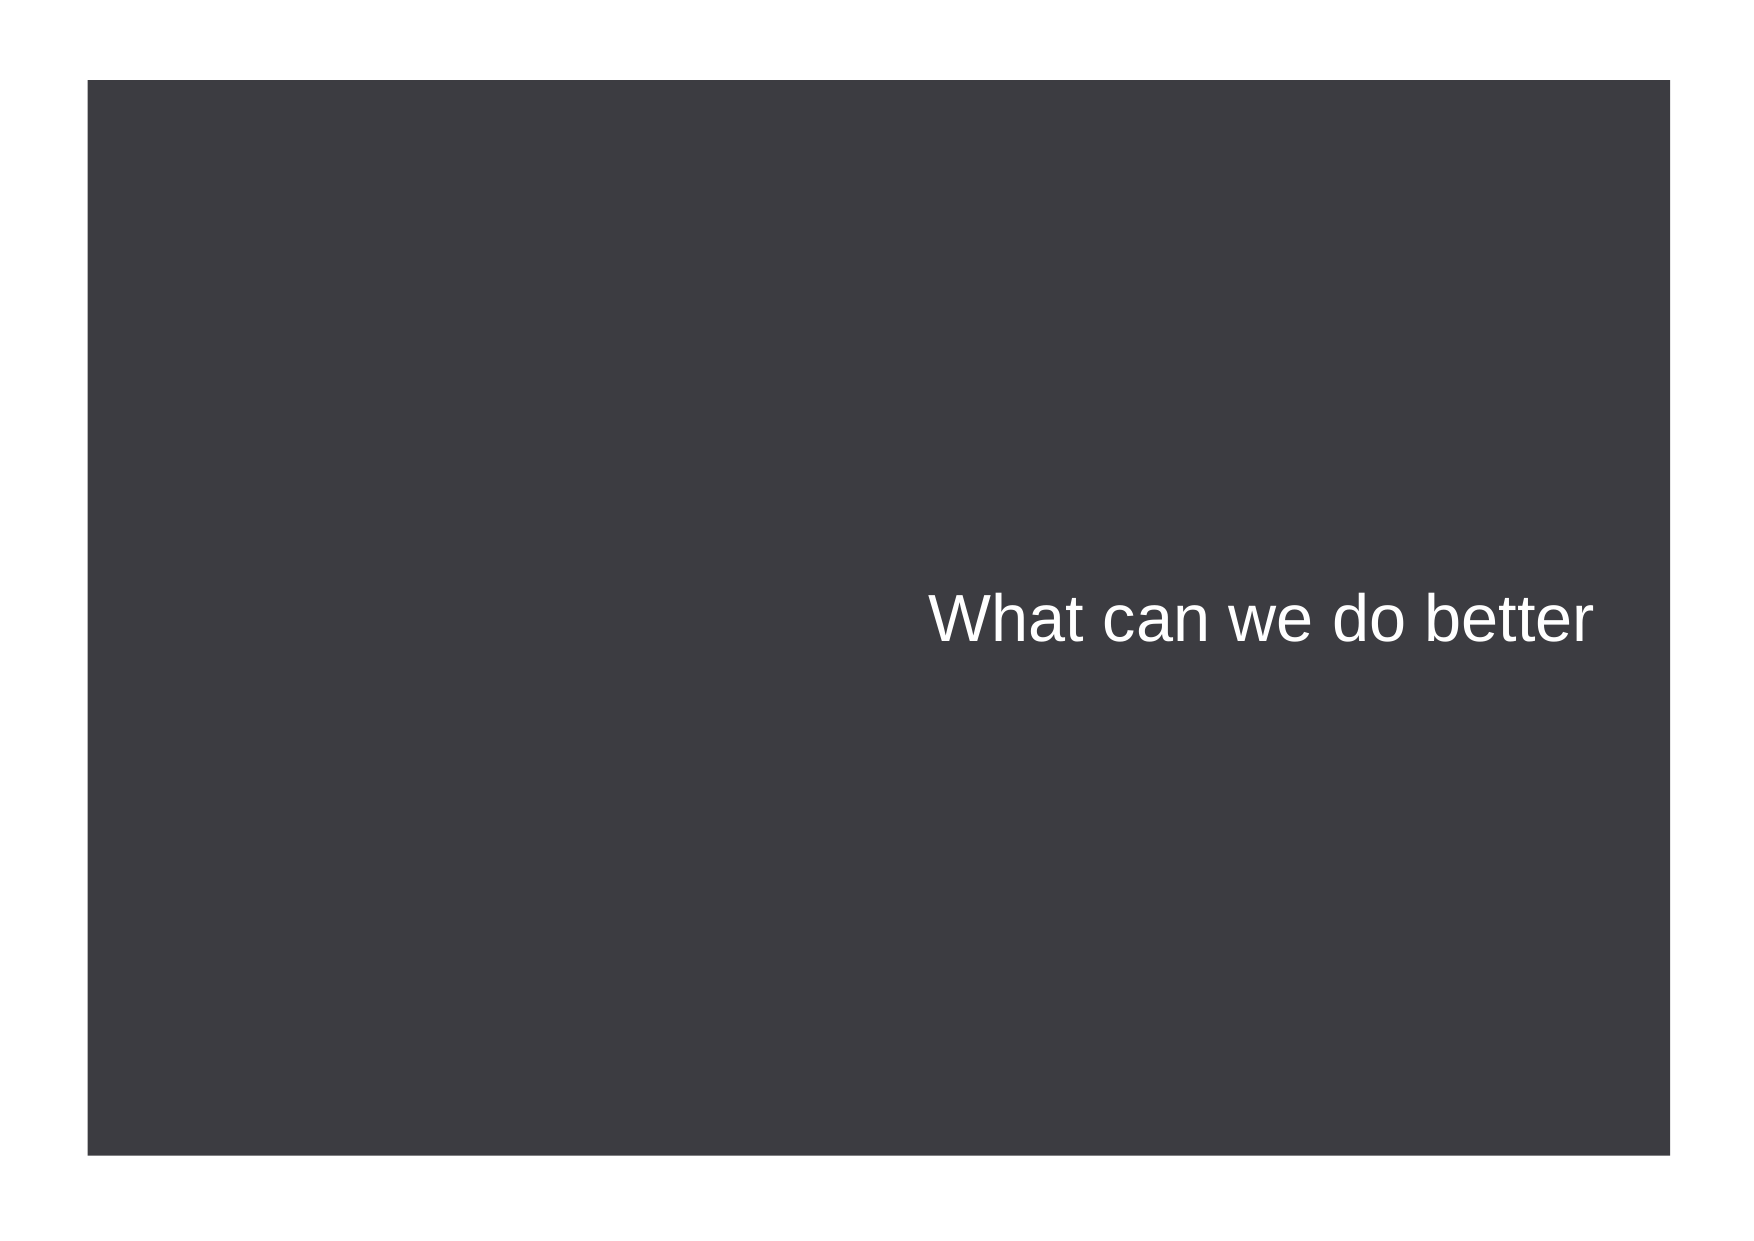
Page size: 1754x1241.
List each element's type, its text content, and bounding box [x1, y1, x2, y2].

title What can we do better [136, 518, 1611, 721]
